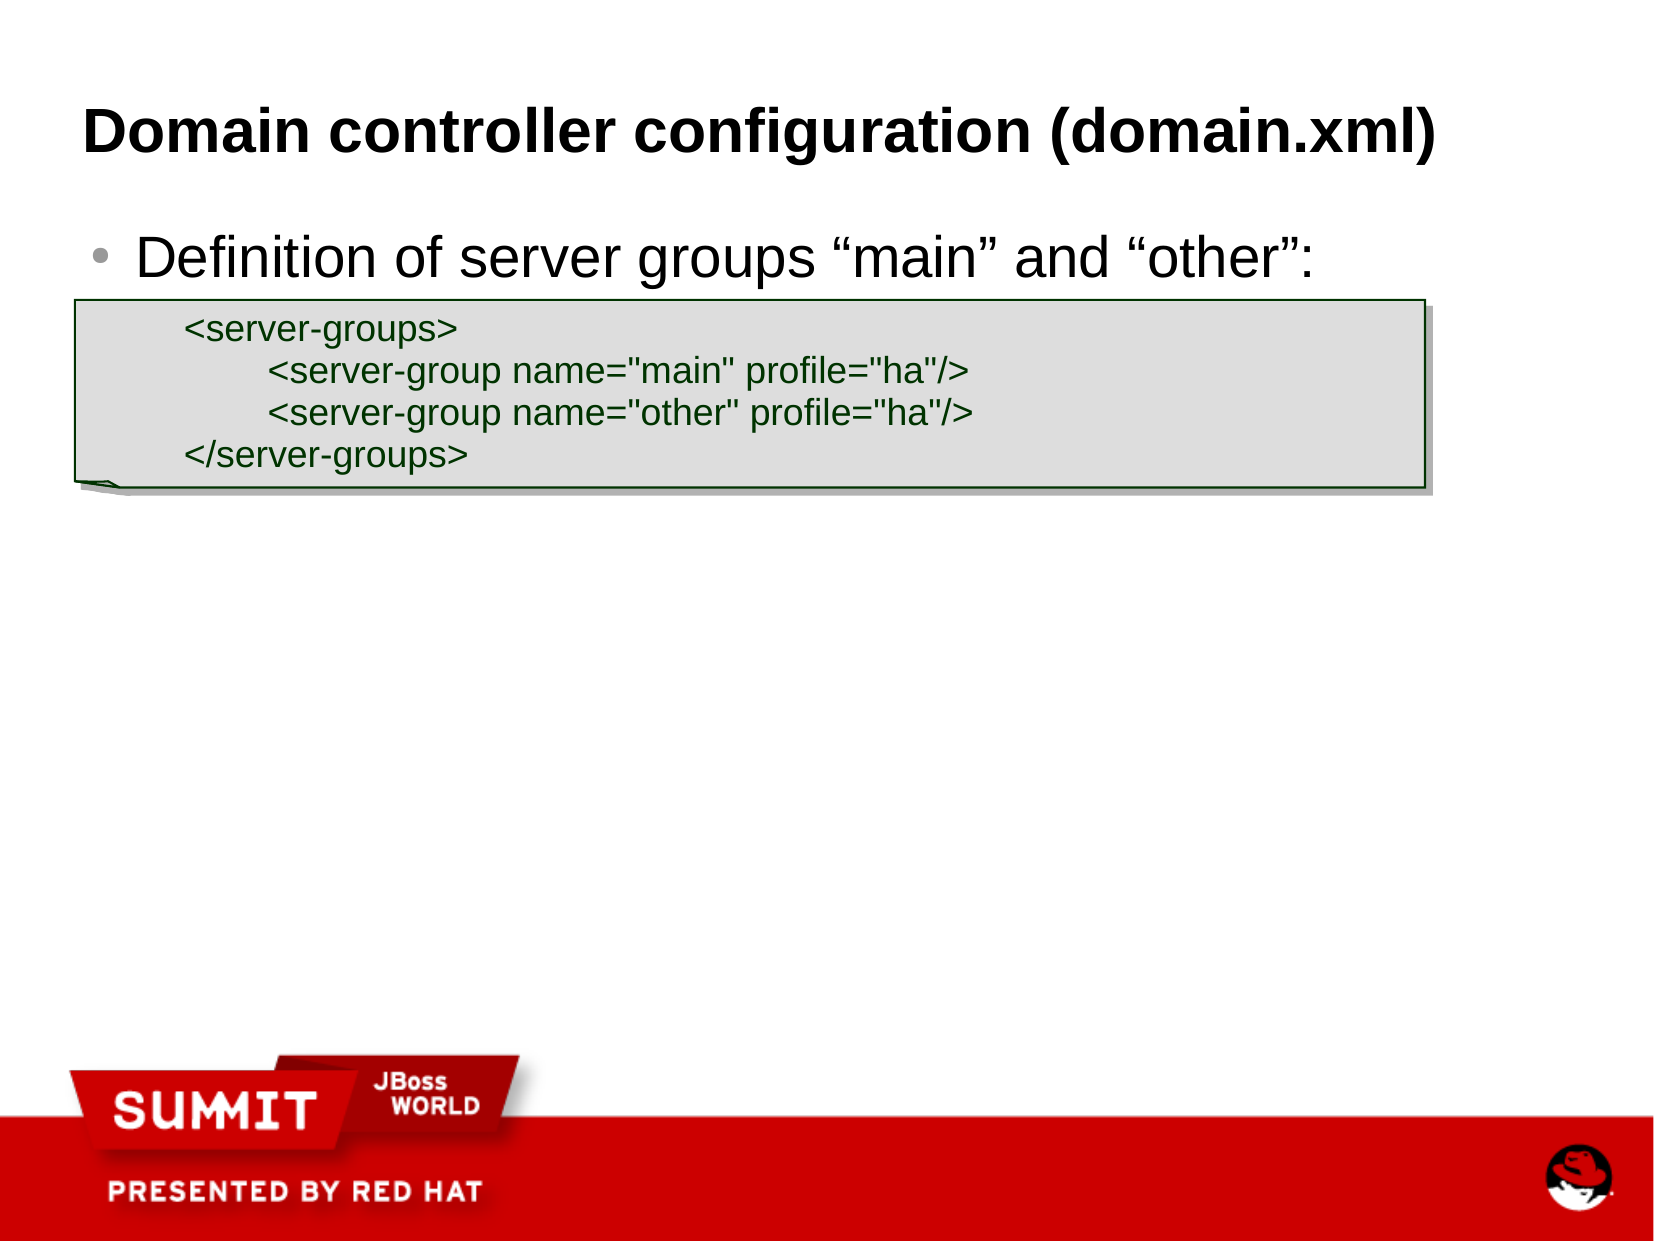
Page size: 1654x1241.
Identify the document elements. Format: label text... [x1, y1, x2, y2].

title Domain controller configuration (domain.xml) [82, 37, 1571, 226]
list Definition of server groups “main” and “other”: [75, 225, 1564, 291]
picture [0, 1043, 1654, 1241]
text_box <server-groups> <server-group name="main" profile="ha"/> <server-group name="other" profile="ha"/> </server-groups> [74, 299, 1426, 488]
